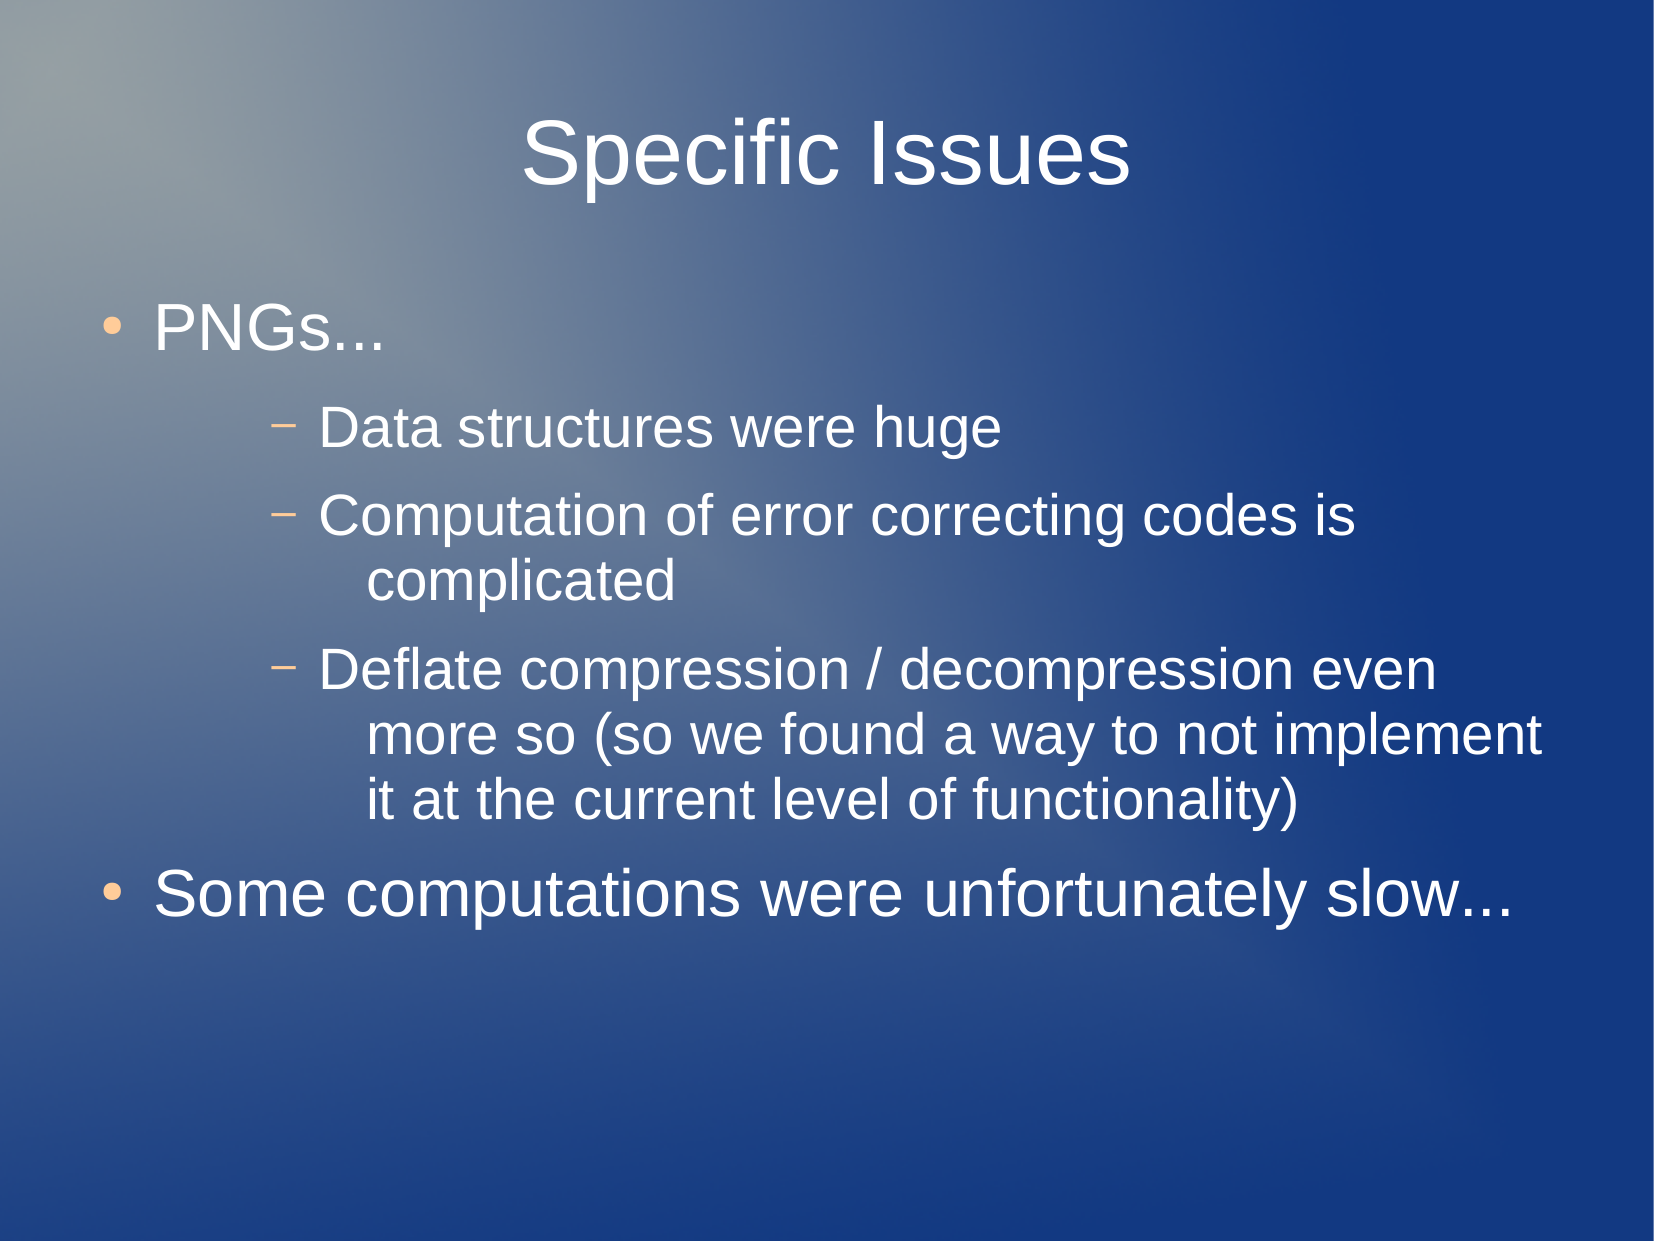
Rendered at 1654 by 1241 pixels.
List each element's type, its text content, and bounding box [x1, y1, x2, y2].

title Specific Issues [82, 56, 1571, 250]
picture [0, 0, 1654, 1241]
list PNGs... Data structures were huge Computation of error correcting codes is complicated Deflate compression / decompression even more so (so we found a way to not implement it at the current level of functionality) Some computations were unfortunately slow... [82, 290, 1571, 931]
